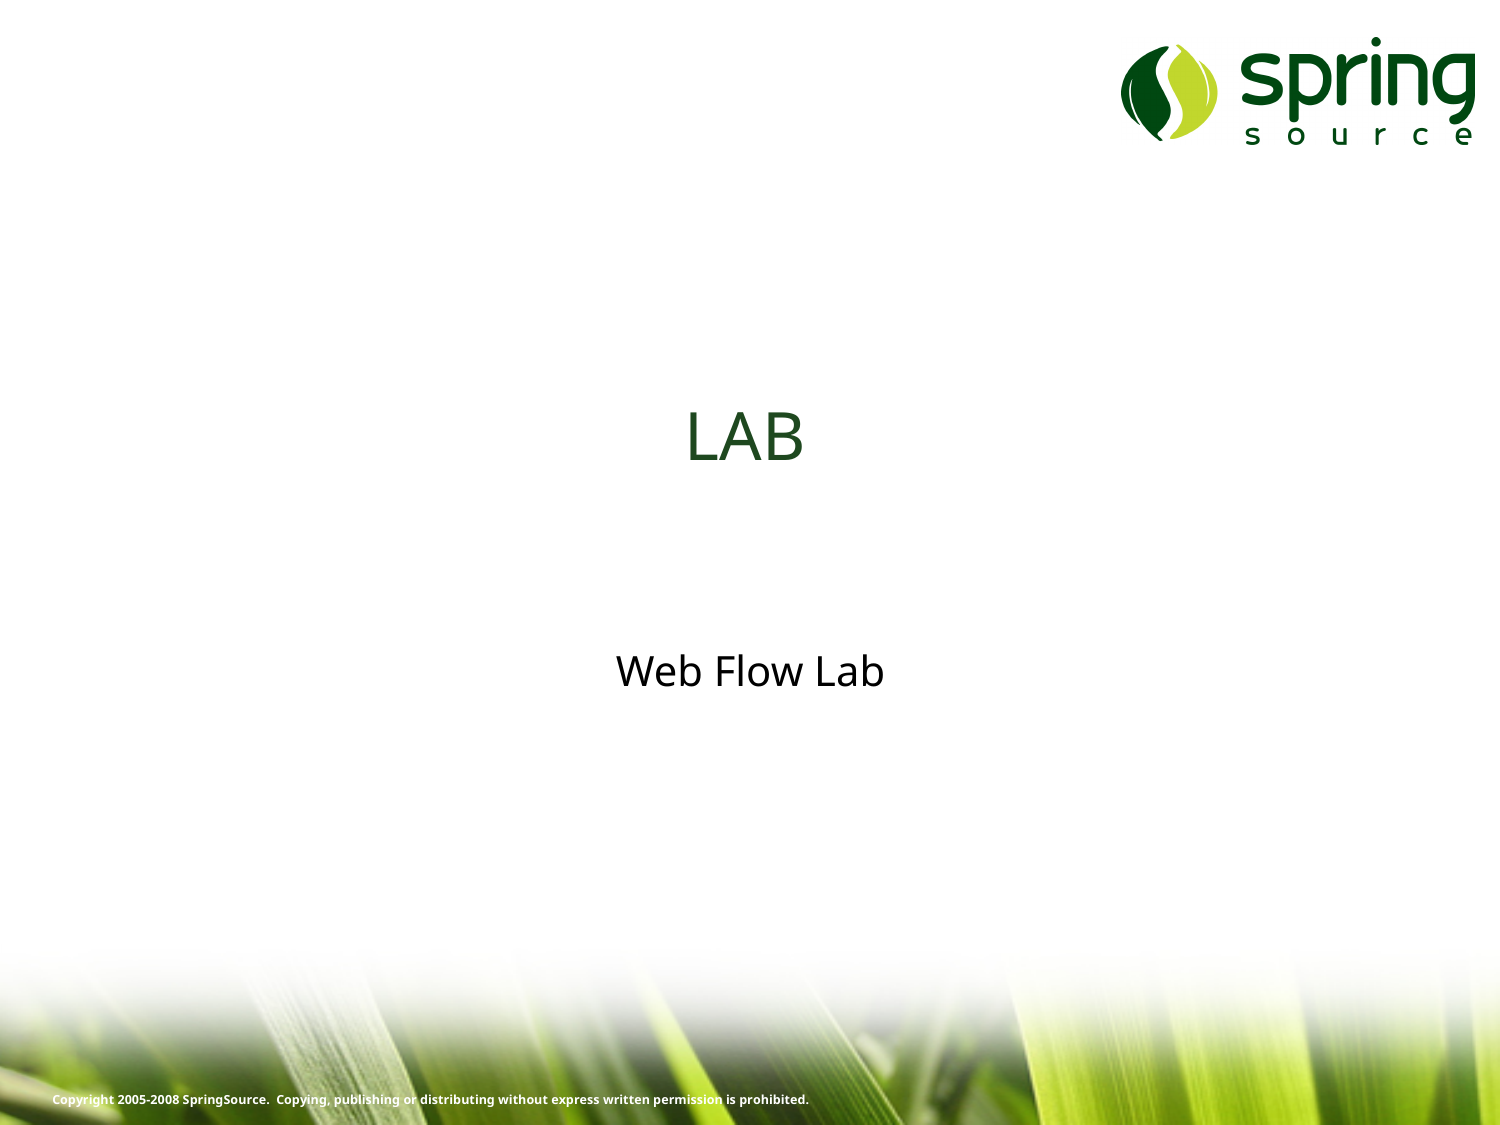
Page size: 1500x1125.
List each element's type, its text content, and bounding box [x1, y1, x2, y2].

subtitle Web Flow Lab [214, 499, 1288, 788]
title LAB [107, 340, 1383, 529]
picture [1121, 37, 1475, 145]
picture [0, 944, 1500, 1125]
